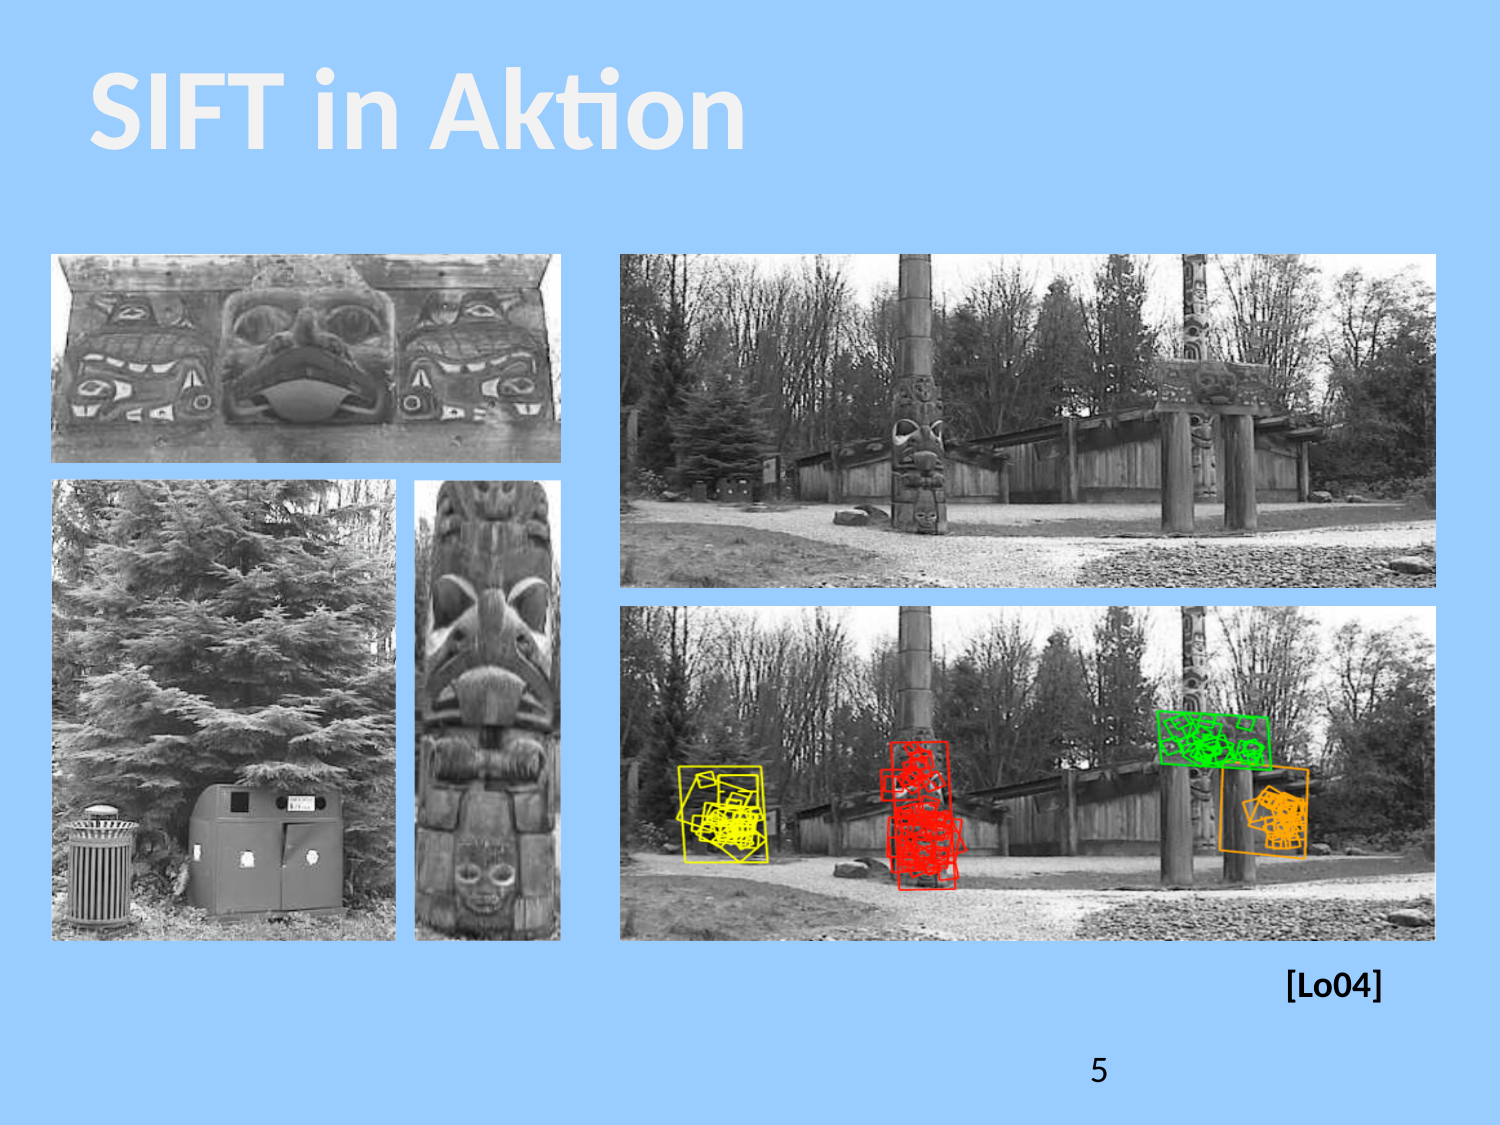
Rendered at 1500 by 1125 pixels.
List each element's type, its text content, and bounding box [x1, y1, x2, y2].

picture [414, 480, 561, 941]
text_box [Lo04] [1270, 952, 1407, 1013]
slide_number <Nummer> [1074, 1037, 1425, 1098]
title SIFT in Aktion [73, 25, 1424, 214]
picture [51, 254, 561, 463]
picture [620, 606, 1436, 941]
picture [620, 254, 1436, 589]
picture [51, 479, 396, 941]
